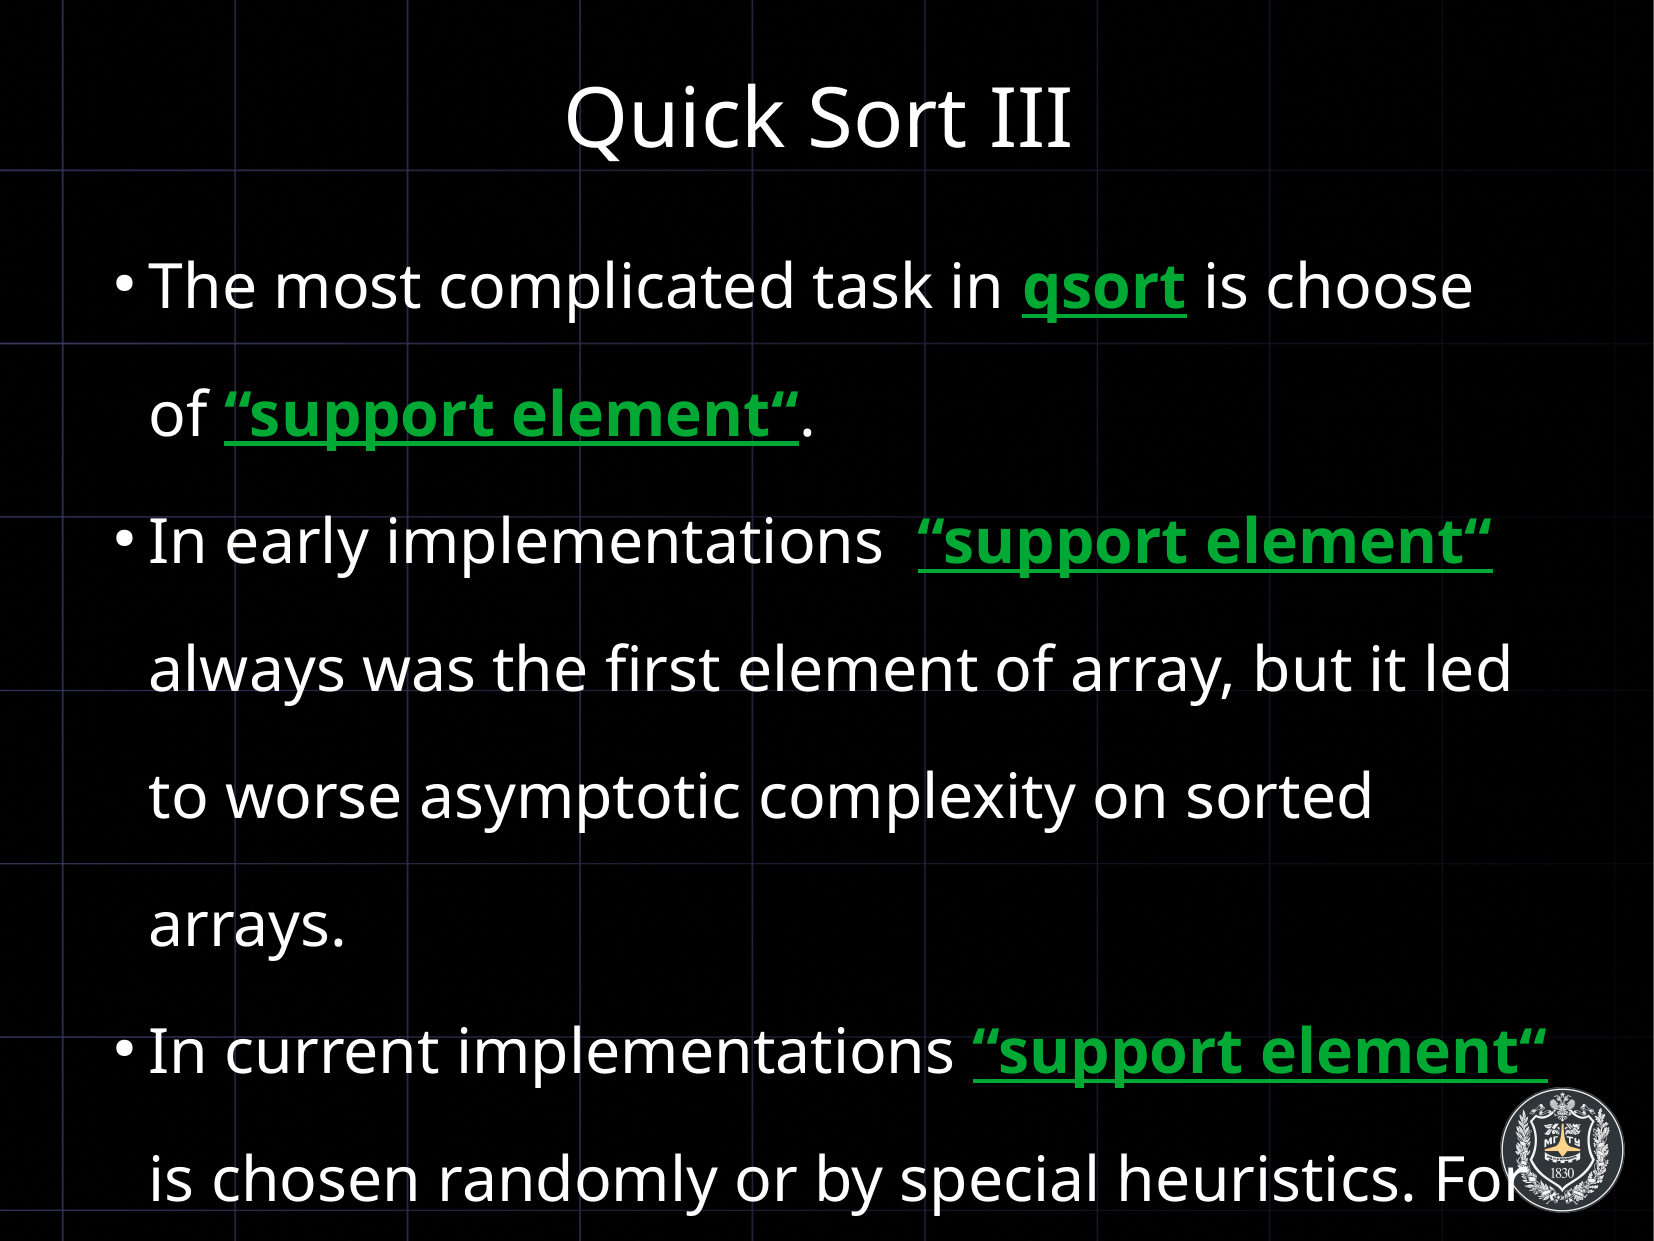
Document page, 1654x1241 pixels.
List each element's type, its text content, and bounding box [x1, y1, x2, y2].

picture [0, 0, 1654, 1241]
title Quick Sort III [75, 37, 1564, 192]
text_box The most complicated task in qsort is choose of “support element“. In early implementations “support element“ always was the first element of array, but it led to worse asymptotic complexity on sorted arrays. In current implementations “support element“ is chosen randomly or by special heuristics. For example, in Java is “support element“ chosen from 5 array elements: first, middle, last and middle elements between first & middle, last & middle. [63, 192, 1564, 1145]
